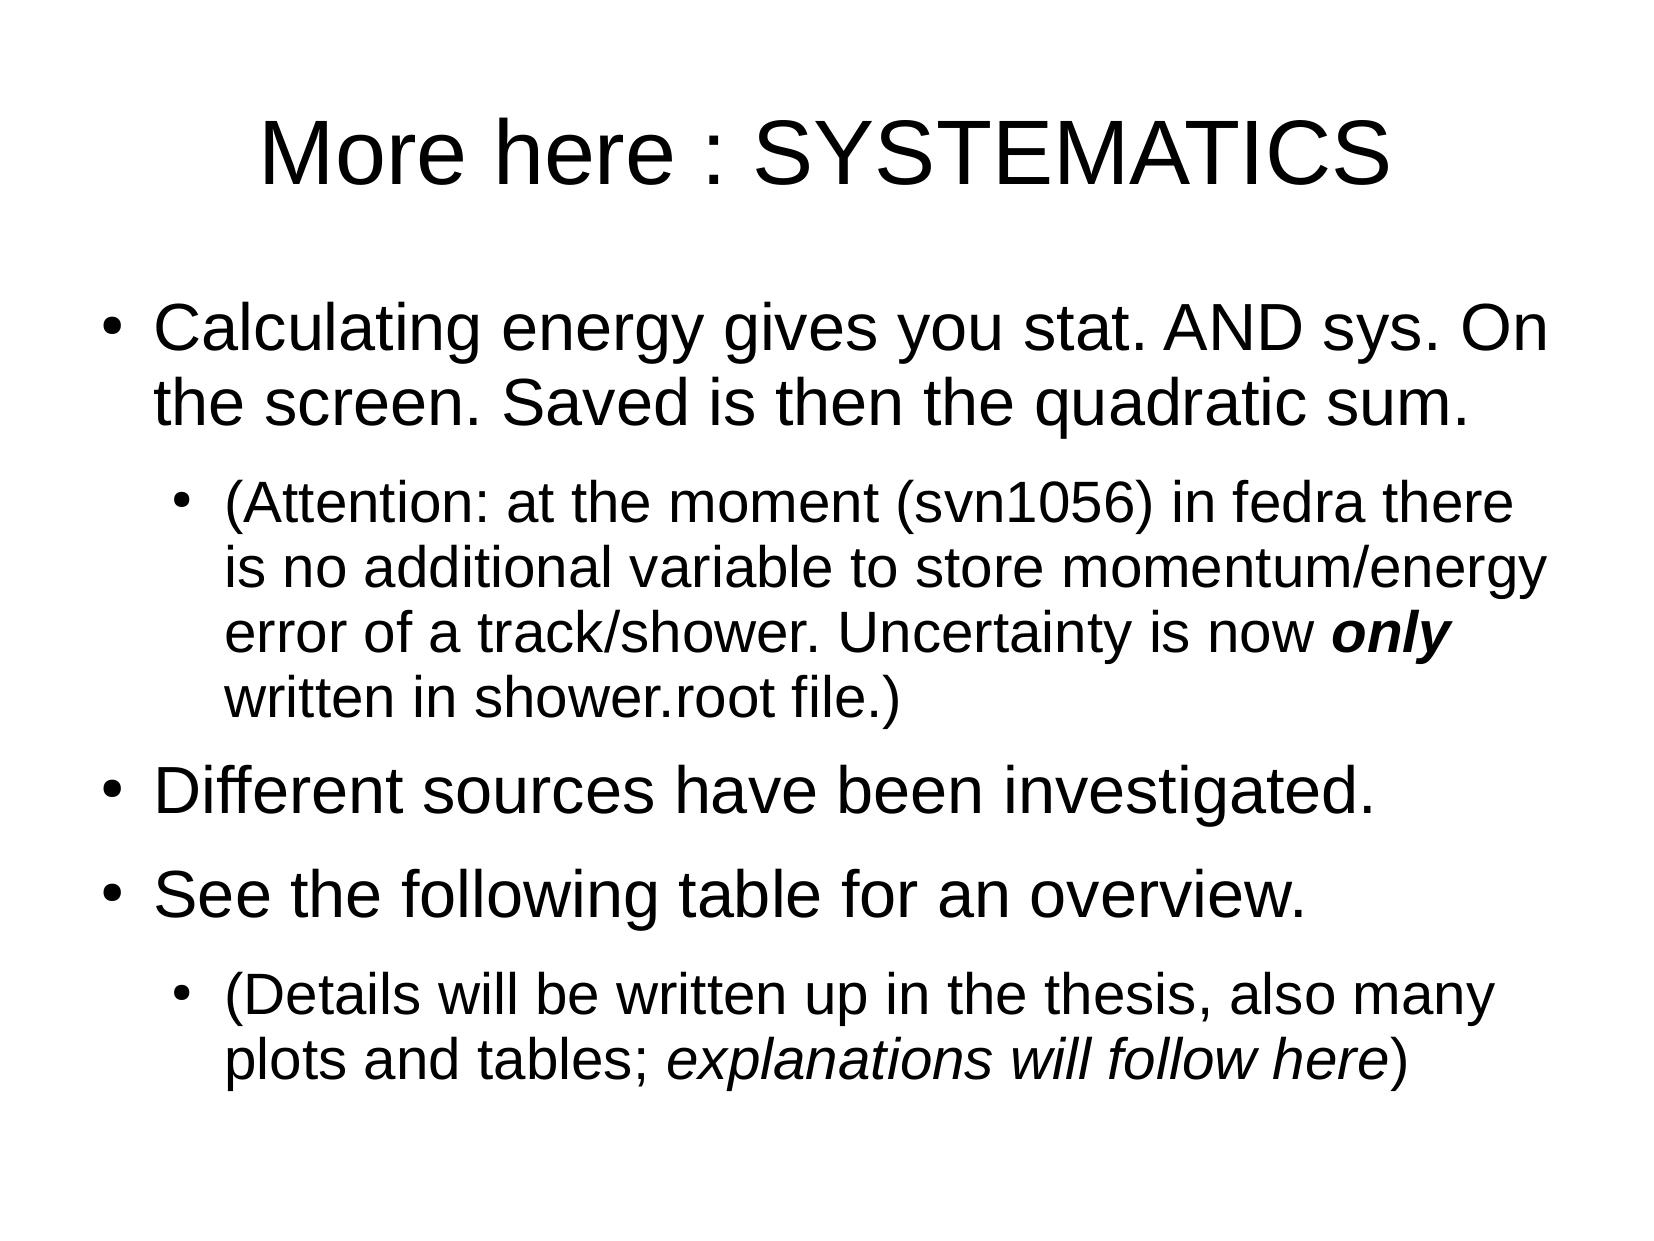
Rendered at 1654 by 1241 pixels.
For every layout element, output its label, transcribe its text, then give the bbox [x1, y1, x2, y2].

title More here : SYSTEMATICS [82, 49, 1571, 257]
list Calculating energy gives you stat. AND sys. On the screen. Saved is then the quadratic sum. (Attention: at the moment (svn1056) in fedra there is no additional variable to store momentum/energy error of a track/shower. Uncertainty is now only written in shower.root file.) Different sources have been investigated. See the following table for an overview. (Details will be written up in the thesis, also many plots and tables; explanations will follow here) [82, 290, 1571, 1109]
